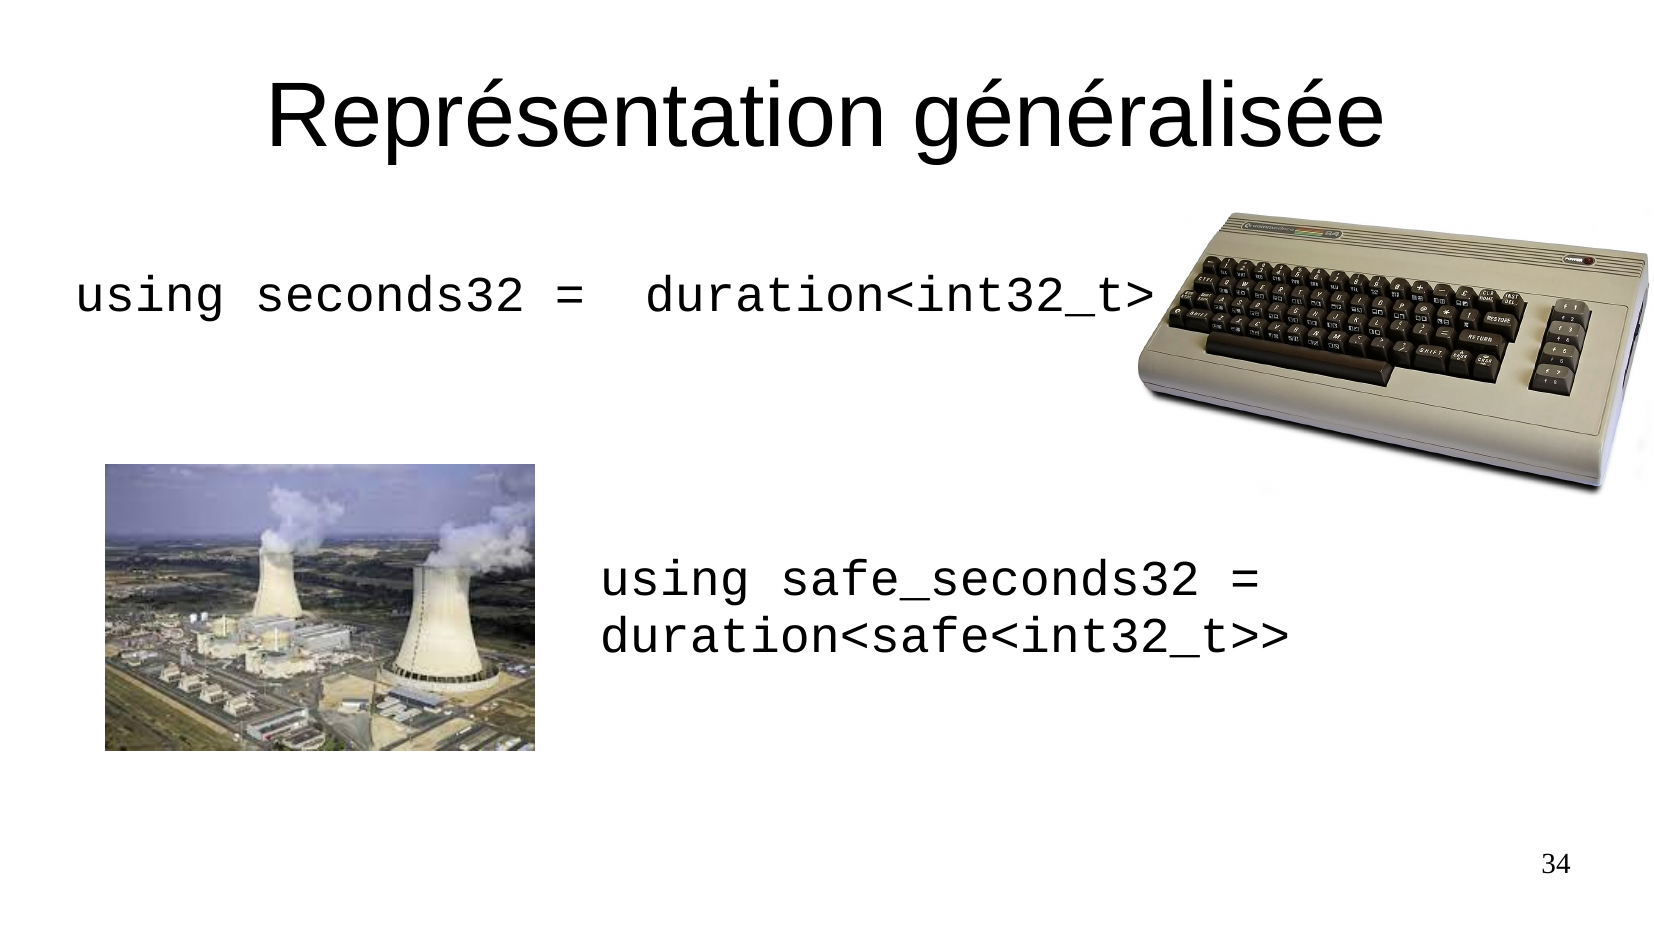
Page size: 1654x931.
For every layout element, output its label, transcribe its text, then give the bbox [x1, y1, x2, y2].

picture [1125, 179, 1654, 522]
title Représentation généralisée [82, 37, 1571, 193]
text_box using seconds32 = duration<int32_t> [60, 262, 1216, 376]
text_box using safe_seconds32 = duration<safe<int32_t>> [585, 546, 1654, 676]
picture [105, 464, 535, 751]
